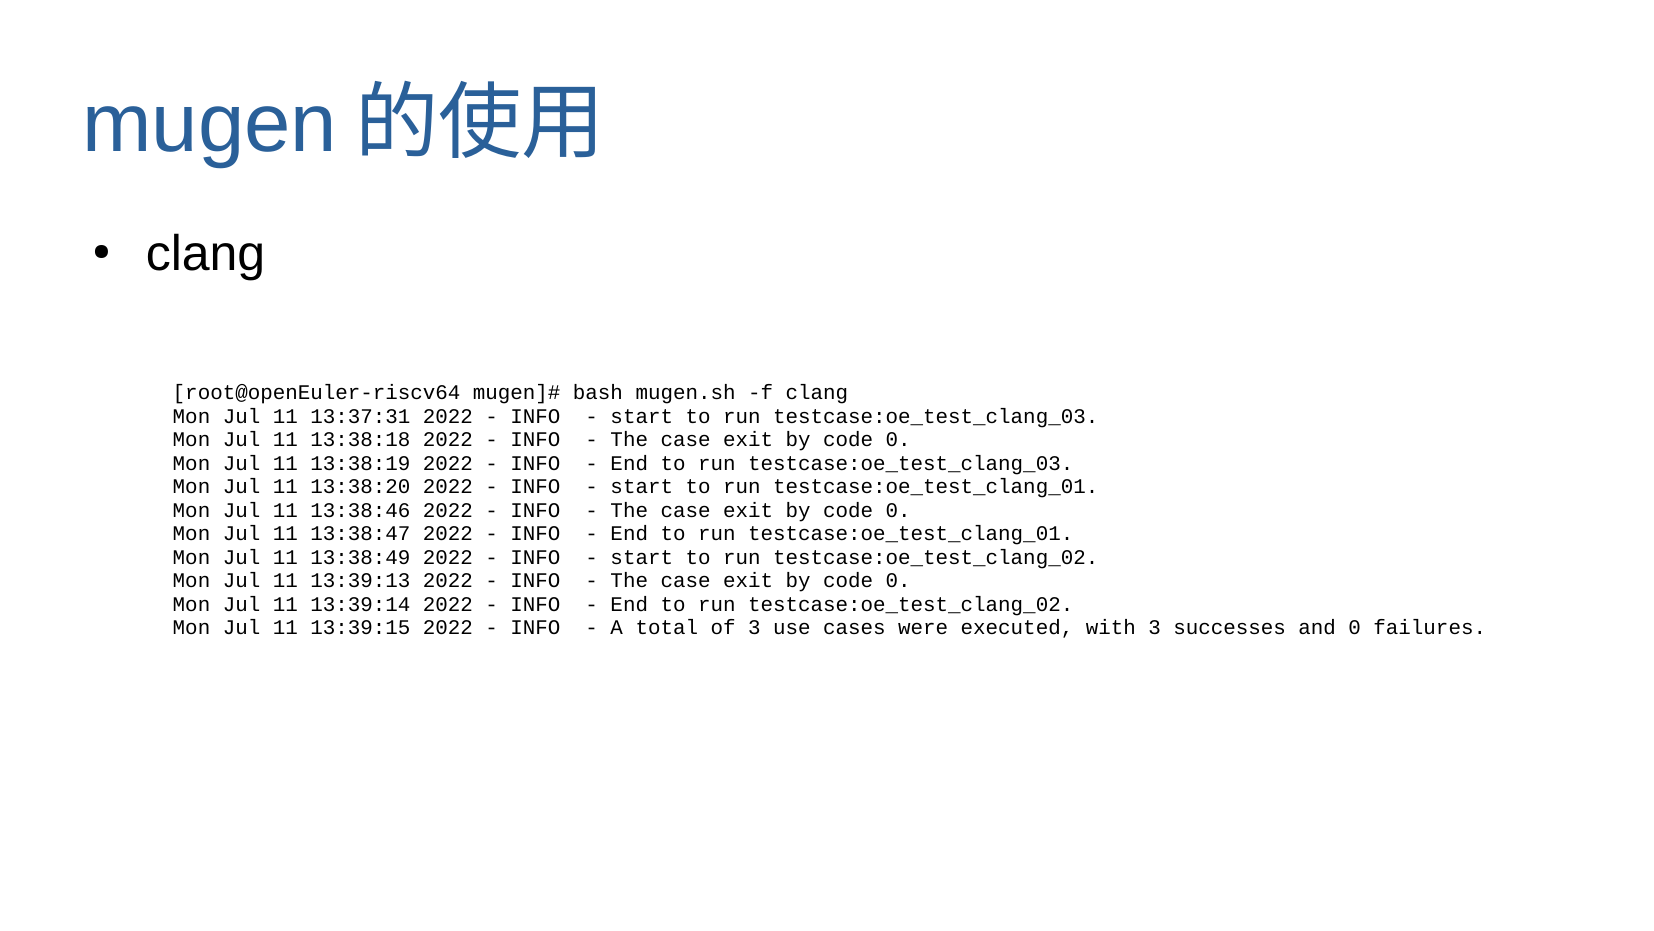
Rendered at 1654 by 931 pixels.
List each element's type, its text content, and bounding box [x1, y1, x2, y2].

text_box [root@openEuler-riscv64 mugen]# bash mugen.sh -f clang Mon Jul 11 13:37:31 2022 - INFO - start to run testcase:oe_test_clang_03. Mon Jul 11 13:38:18 2022 - INFO - The case exit by code 0. Mon Jul 11 13:38:19 2022 - INFO - End to run testcase:oe_test_clang_03. Mon Jul 11 13:38:20 2022 - INFO - start to run testcase:oe_test_clang_01. Mon Jul 11 13:38:46 2022 - INFO - The case exit by code 0. Mon Jul 11 13:38:47 2022 - INFO - End to run testcase:oe_test_clang_01. Mon Jul 11 13:38:49 2022 - INFO - start to run testcase:oe_test_clang_02. Mon Jul 11 13:39:13 2022 - INFO - The case exit by code 0. Mon Jul 11 13:39:14 2022 - INFO - End to run testcase:oe_test_clang_02. Mon Jul 11 13:39:15 2022 - INFO - A total of 3 use cases were executed, with 3 successes and 0 failures. [157, 375, 1501, 649]
title mugen的使用 [82, 37, 1571, 193]
list clang [75, 225, 1564, 301]
